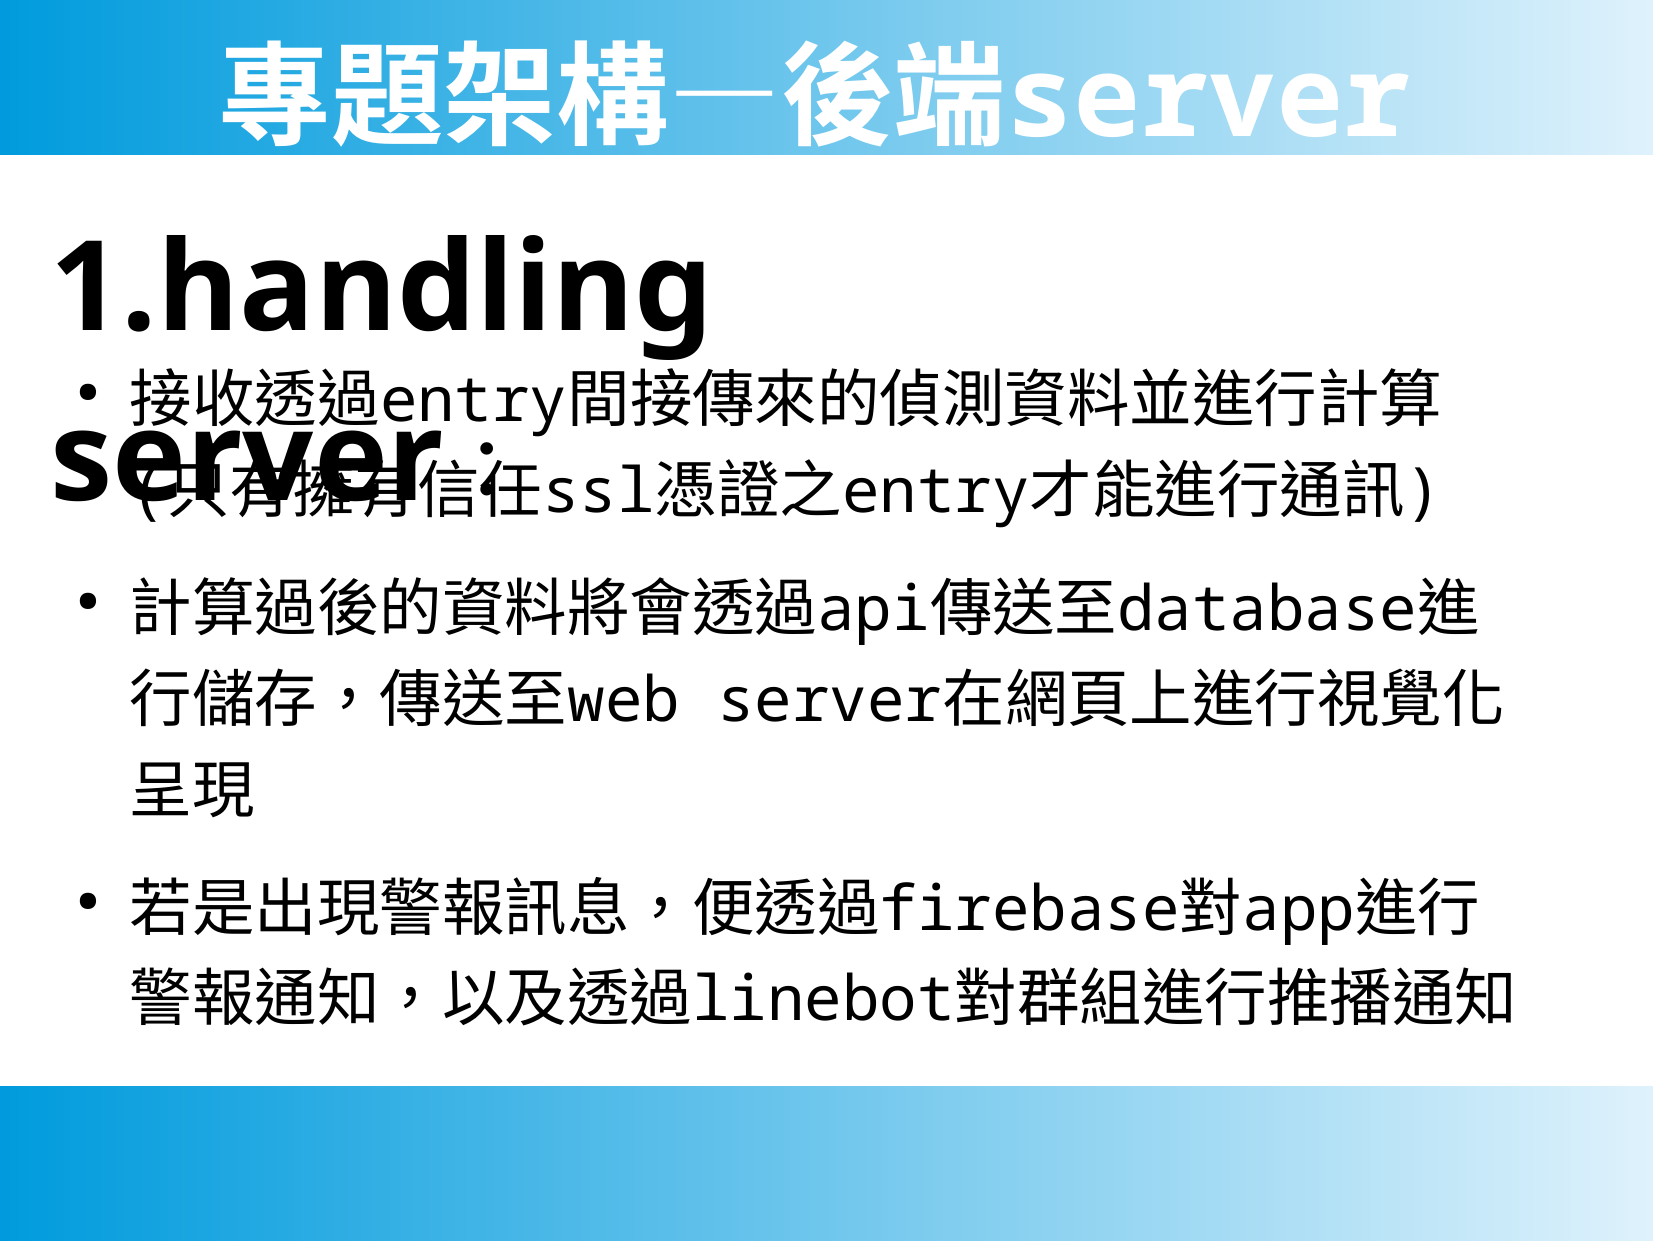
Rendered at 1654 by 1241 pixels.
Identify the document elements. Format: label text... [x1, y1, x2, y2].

text_box 1.handling server： [35, 188, 1099, 355]
title 專題架構―後端server [70, 23, 1560, 152]
list 接收透過entry間接傳來的偵測資料並進行計算(只有擁有信任ssl憑證之entry才能進行通訊) 計算過後的資料將會透過api傳送至database進行儲存，傳送至web server在網頁上進行視覺化呈現 若是出現警報訊息，便透過firebase對app進行警報通知，以及透過linebot對群組進行推播通知 [59, 348, 1524, 745]
